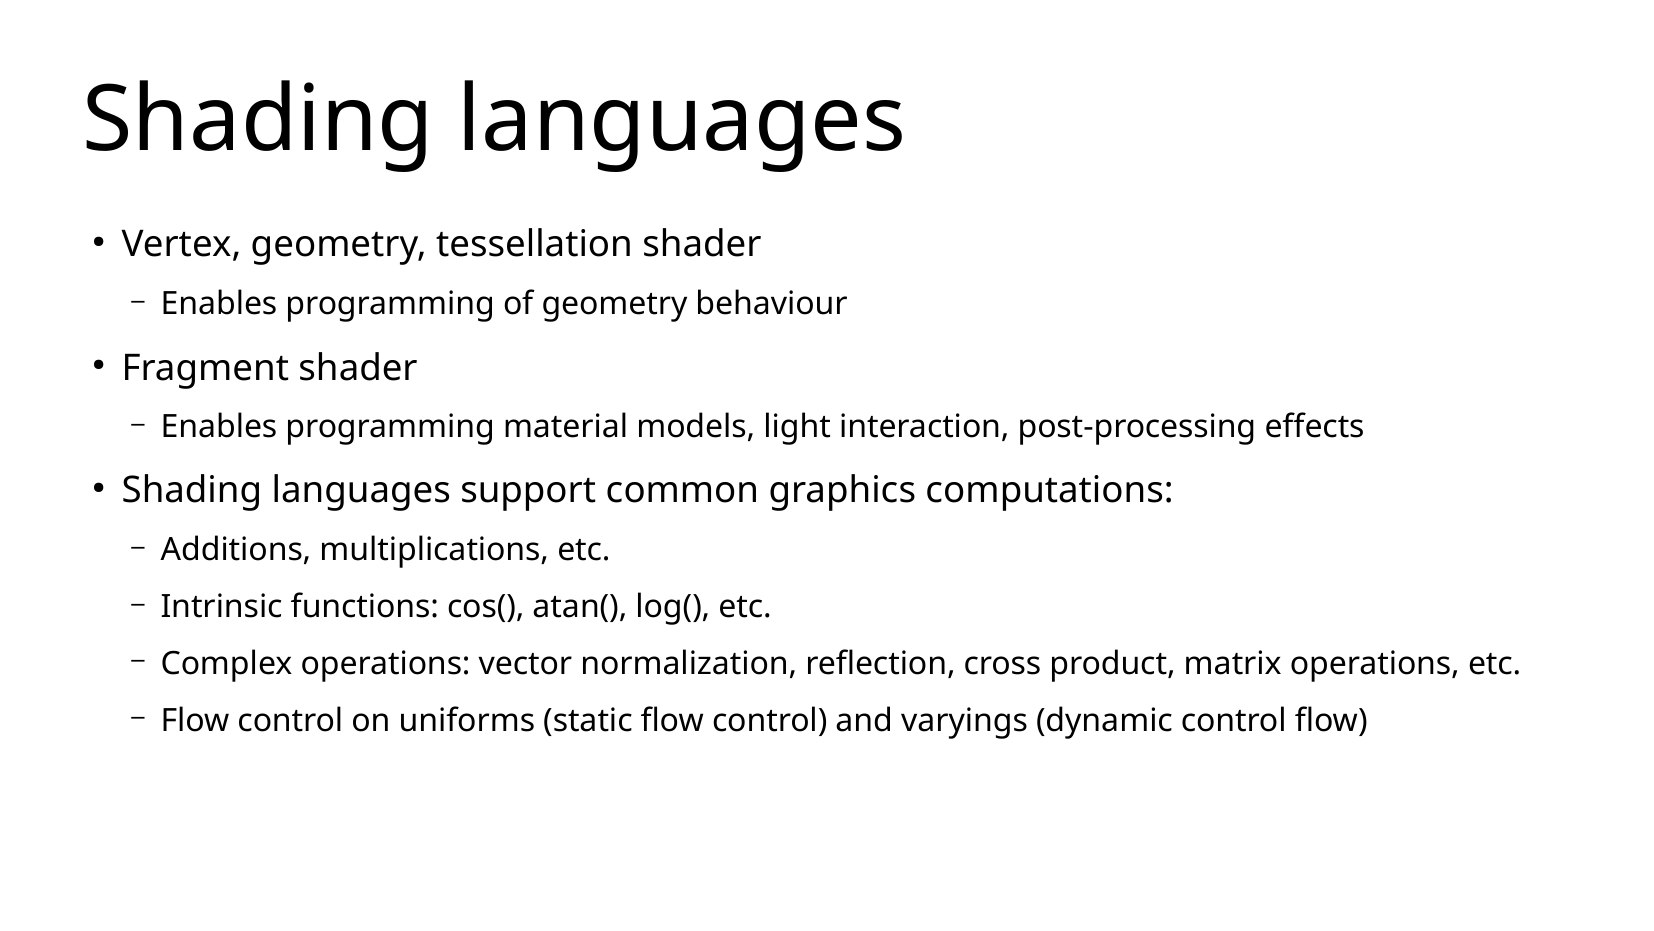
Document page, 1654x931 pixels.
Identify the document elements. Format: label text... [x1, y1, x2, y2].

title Shading languages [82, 37, 1571, 193]
list Vertex, geometry, tessellation shader Enables programming of geometry behaviour Fragment shader Enables programming material models, light interaction, post-processing effects Shading languages support common graphics computations: Additions, multiplications, etc. Intrinsic functions: cos(), atan(), log(), etc. Complex operations: vector normalization, reflection, cross product, matrix operations, etc. Flow control on uniforms (static flow control) and varyings (dynamic control flow) [82, 217, 1571, 758]
